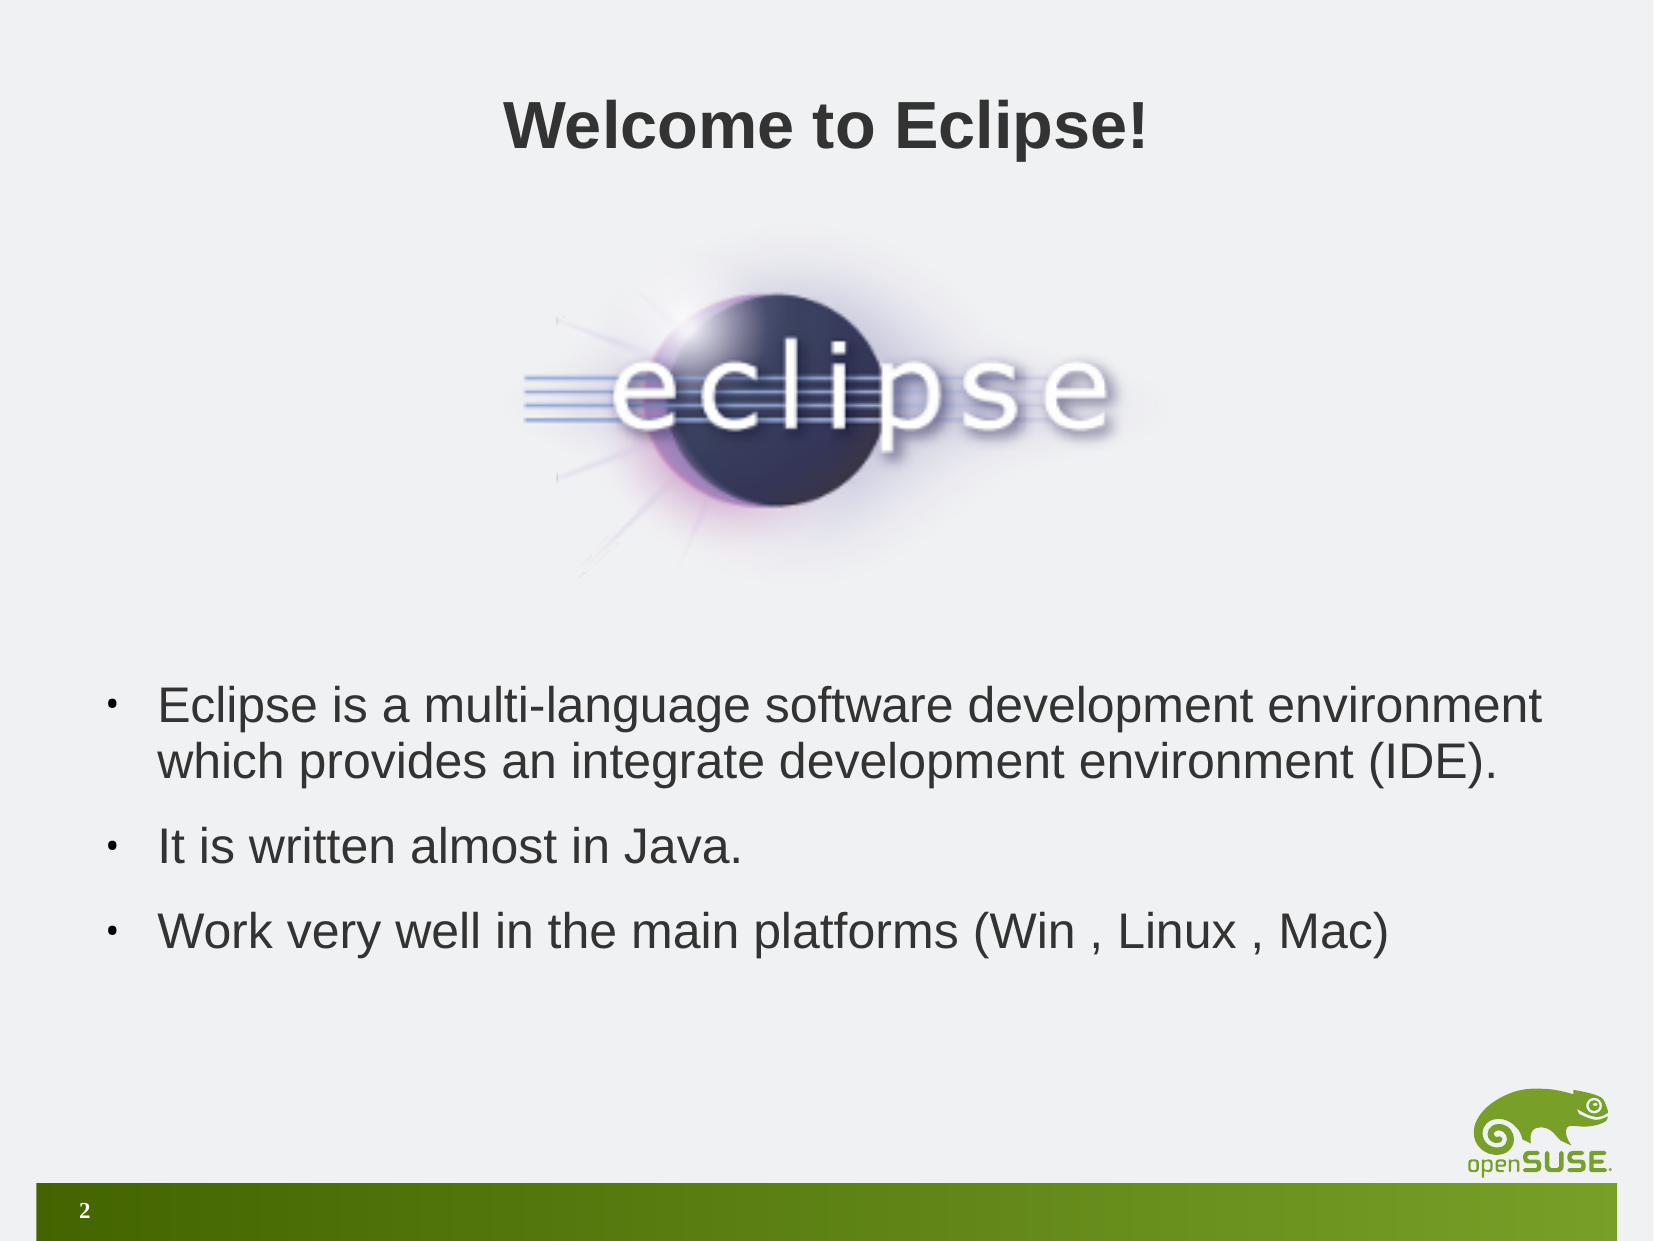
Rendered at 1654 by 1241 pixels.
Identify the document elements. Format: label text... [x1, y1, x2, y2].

list Eclipse is a multi-language software development environment which provides an integrate development environment (IDE). It is written almost in Java. Work very well in the main platforms (Win , Linux , Mac) [86, 584, 1576, 976]
picture [0, 0, 1654, 1241]
title Welcome to Eclipse! [82, 49, 1571, 198]
